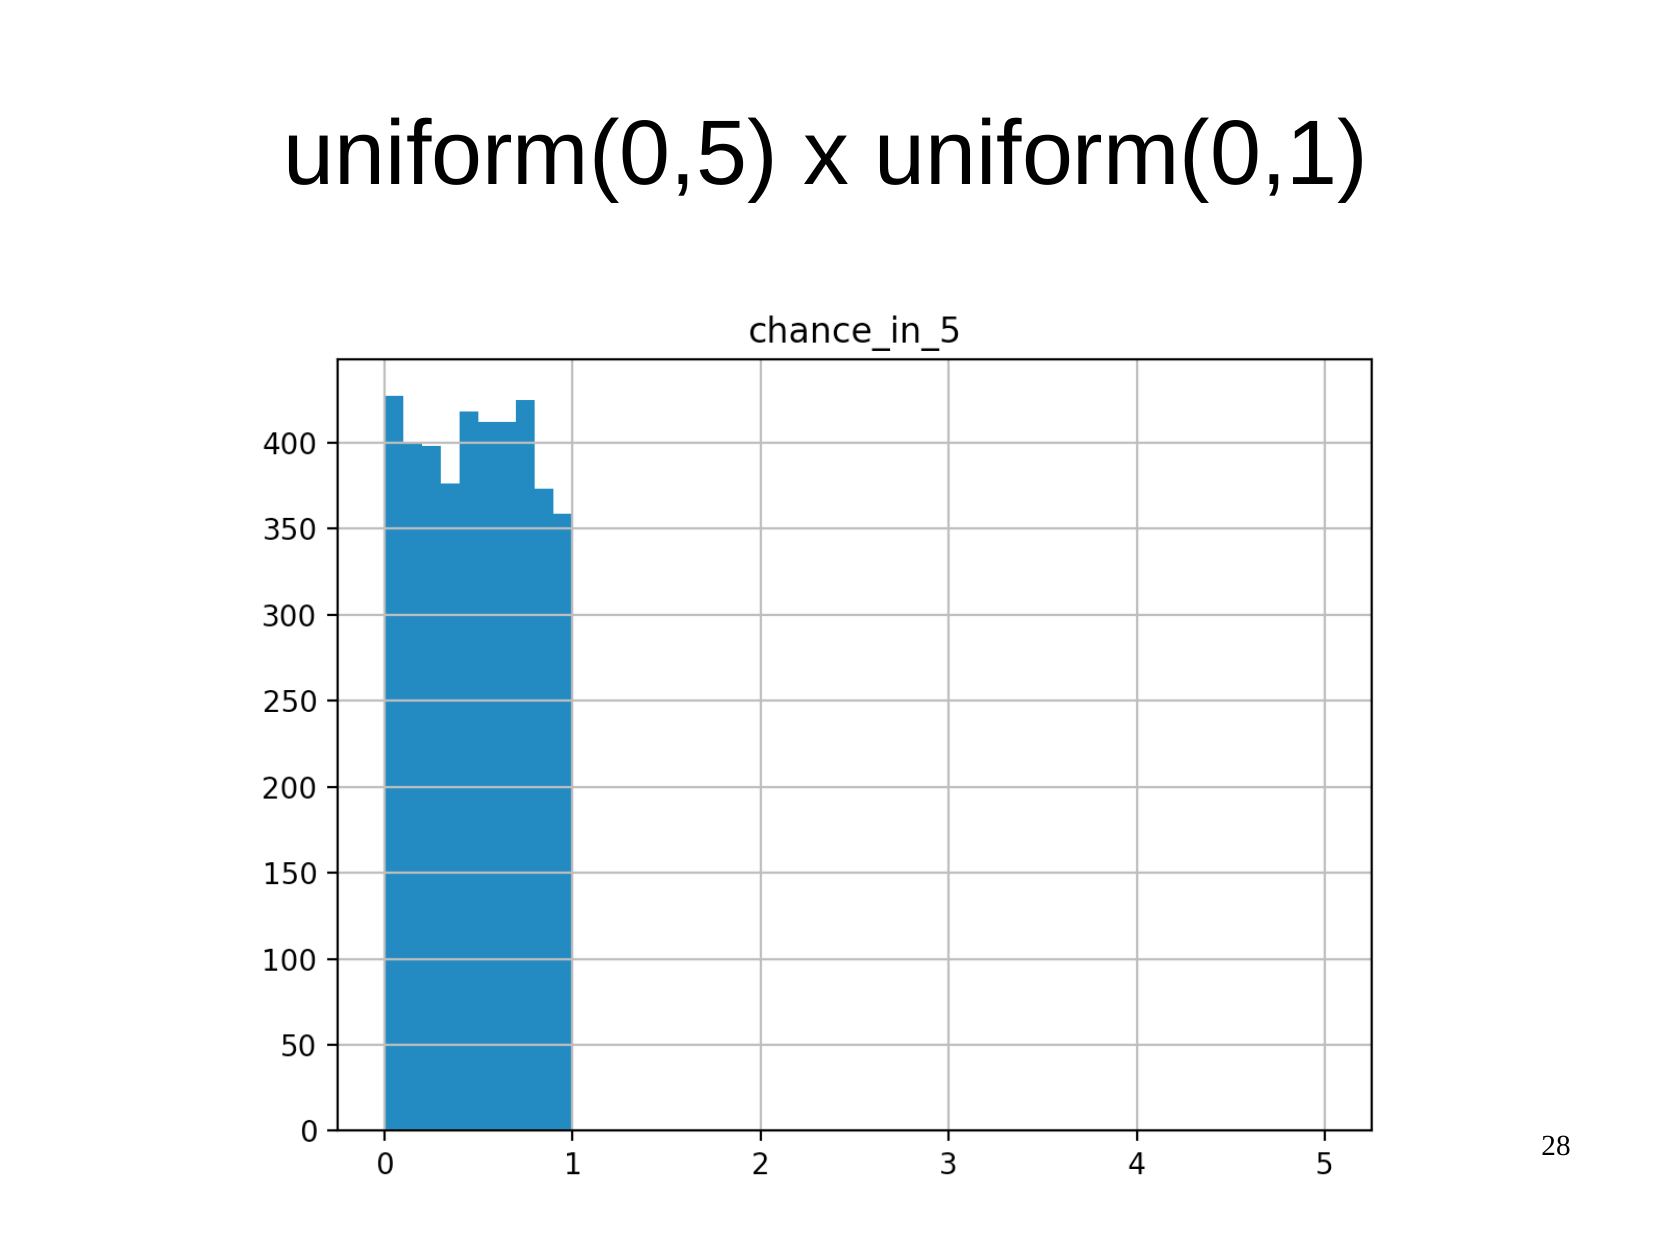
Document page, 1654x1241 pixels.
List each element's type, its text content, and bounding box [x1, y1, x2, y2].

title uniform(0,5) x uniform(0,1) [82, 49, 1571, 257]
picture [248, 279, 1403, 1193]
